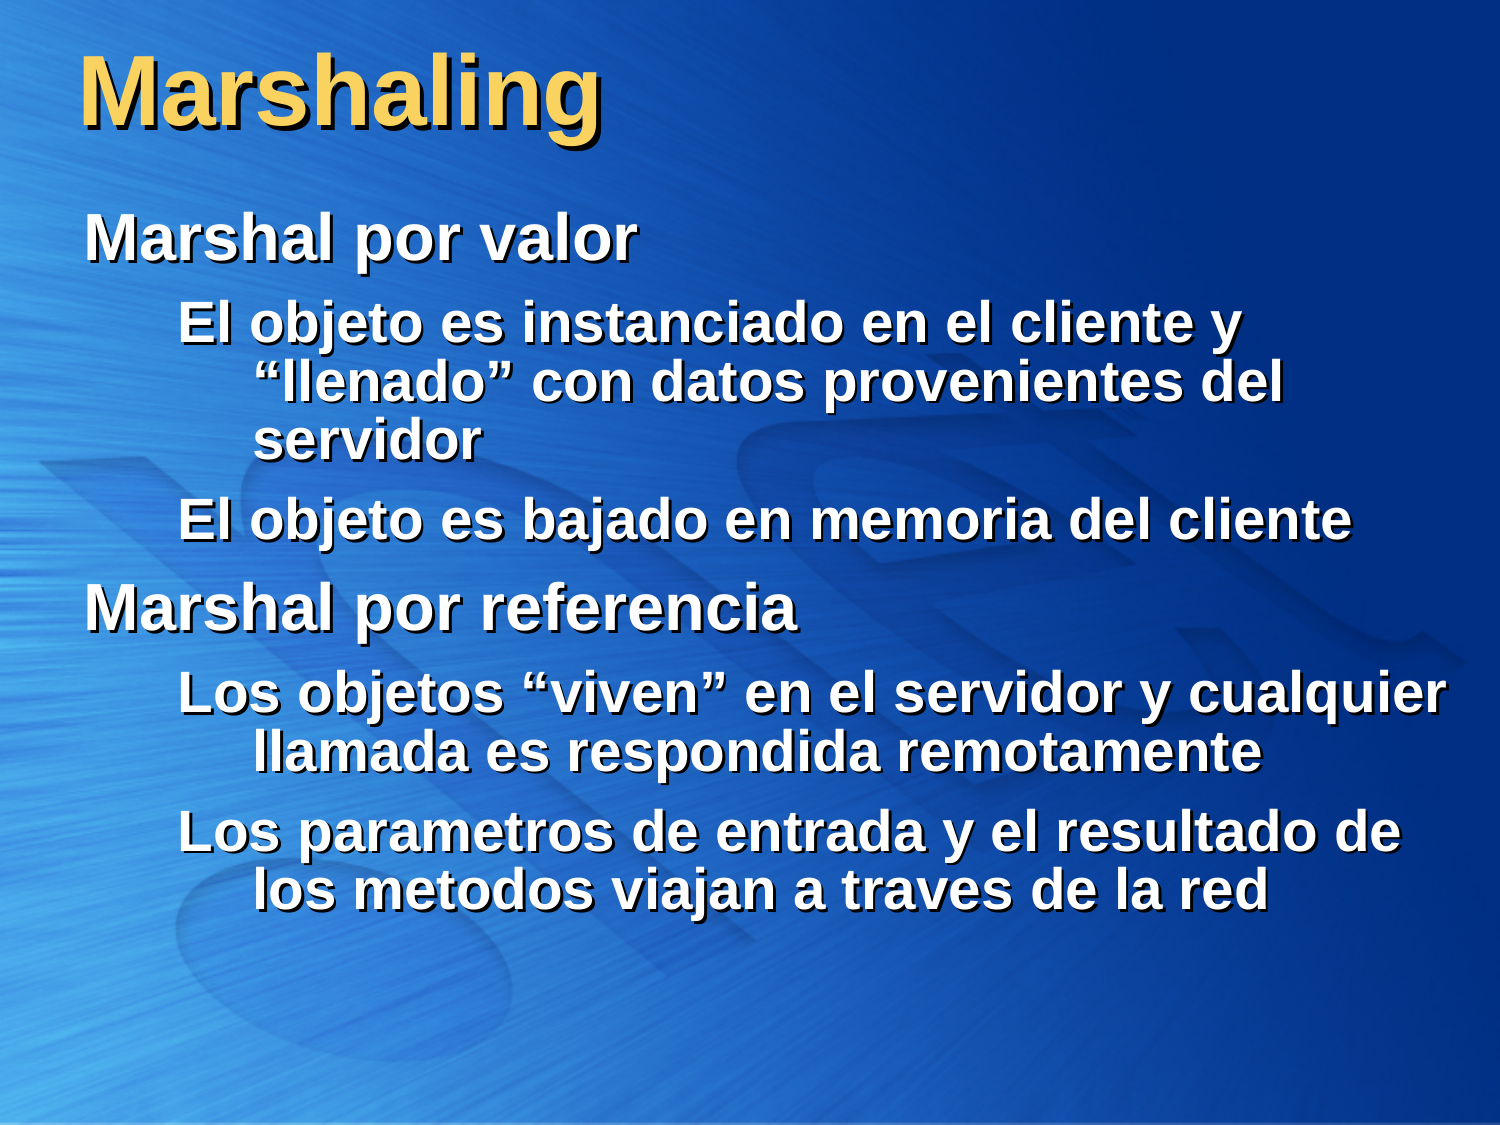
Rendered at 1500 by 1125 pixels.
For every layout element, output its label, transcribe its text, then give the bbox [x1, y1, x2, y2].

title Marshaling [62, 37, 1469, 165]
picture [0, 0, 1500, 1125]
list Marshal por valor El objeto es instanciado en el cliente y “llenado” con datos provenientes del servidor El objeto es bajado en memoria del cliente Marshal por referencia Los objetos “viven” en el servidor y cualquier llamada es respondida remotamente Los parametros de entrada y el resultado de los metodos viajan a traves de la red [69, 199, 1477, 1034]
